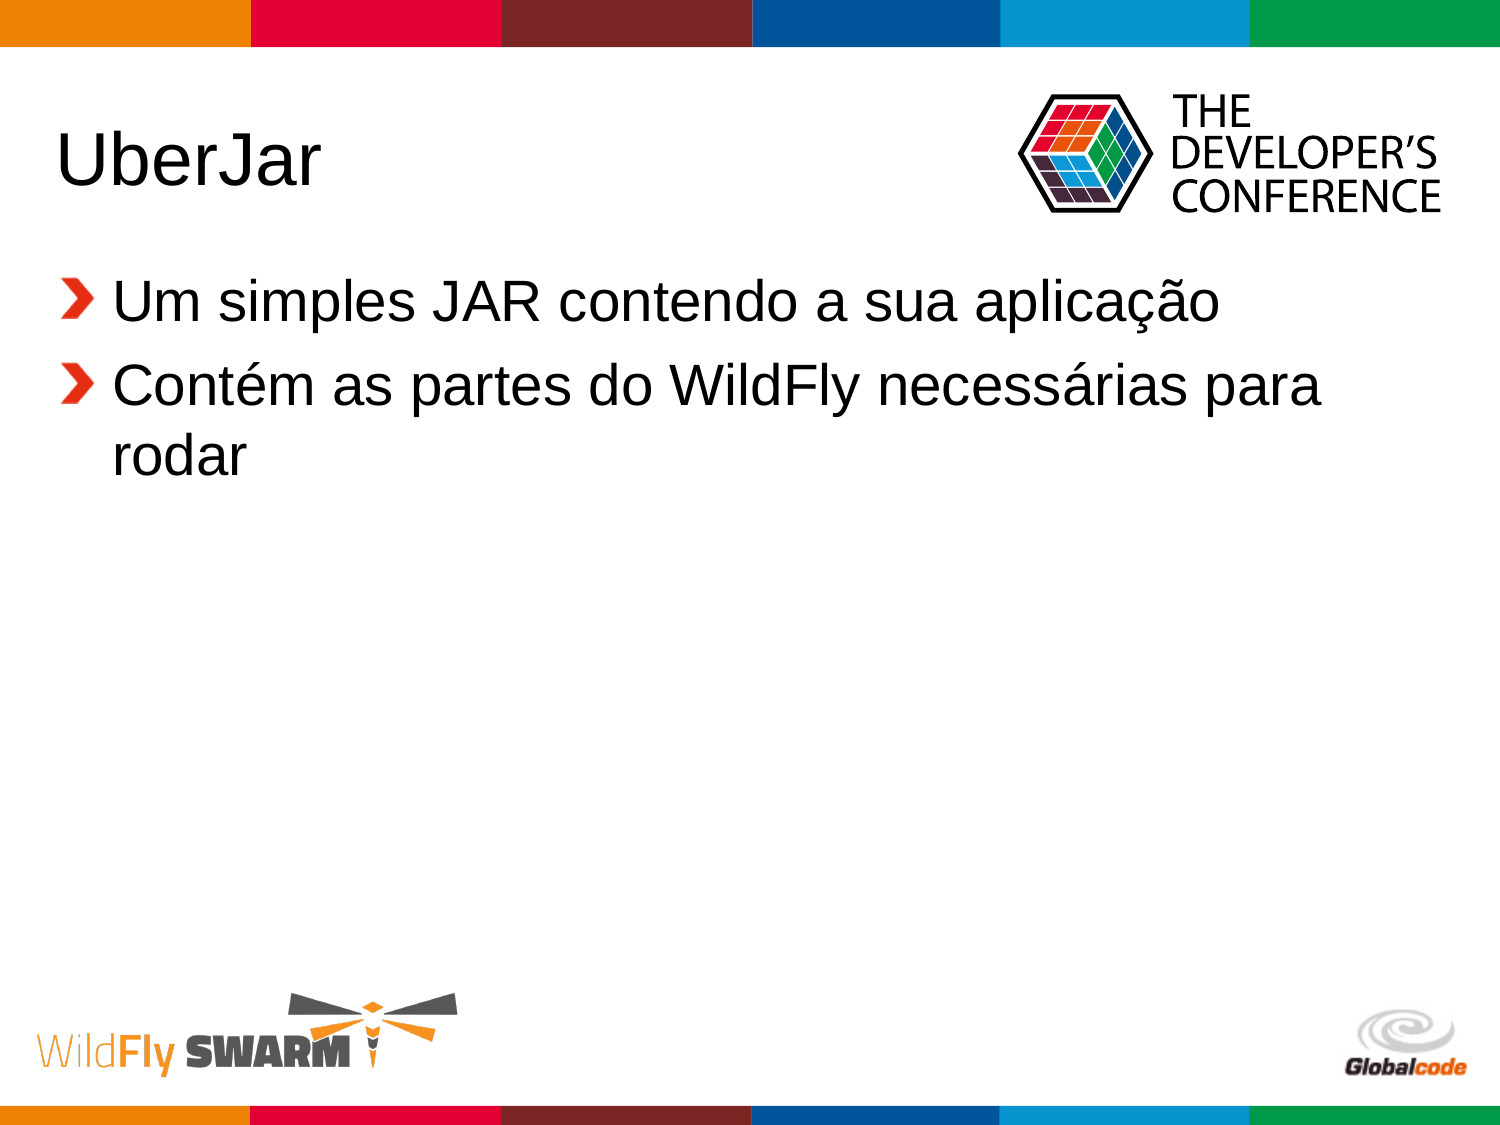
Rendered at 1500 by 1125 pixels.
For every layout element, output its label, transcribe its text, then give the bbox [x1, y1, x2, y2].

list Um simples JAR contendo a sua aplicação Contém as partes do WildFly necessárias para rodar [41, 255, 1459, 1000]
title UberJar [41, 79, 975, 232]
picture [1328, 964, 1486, 1105]
picture [28, 974, 466, 1095]
